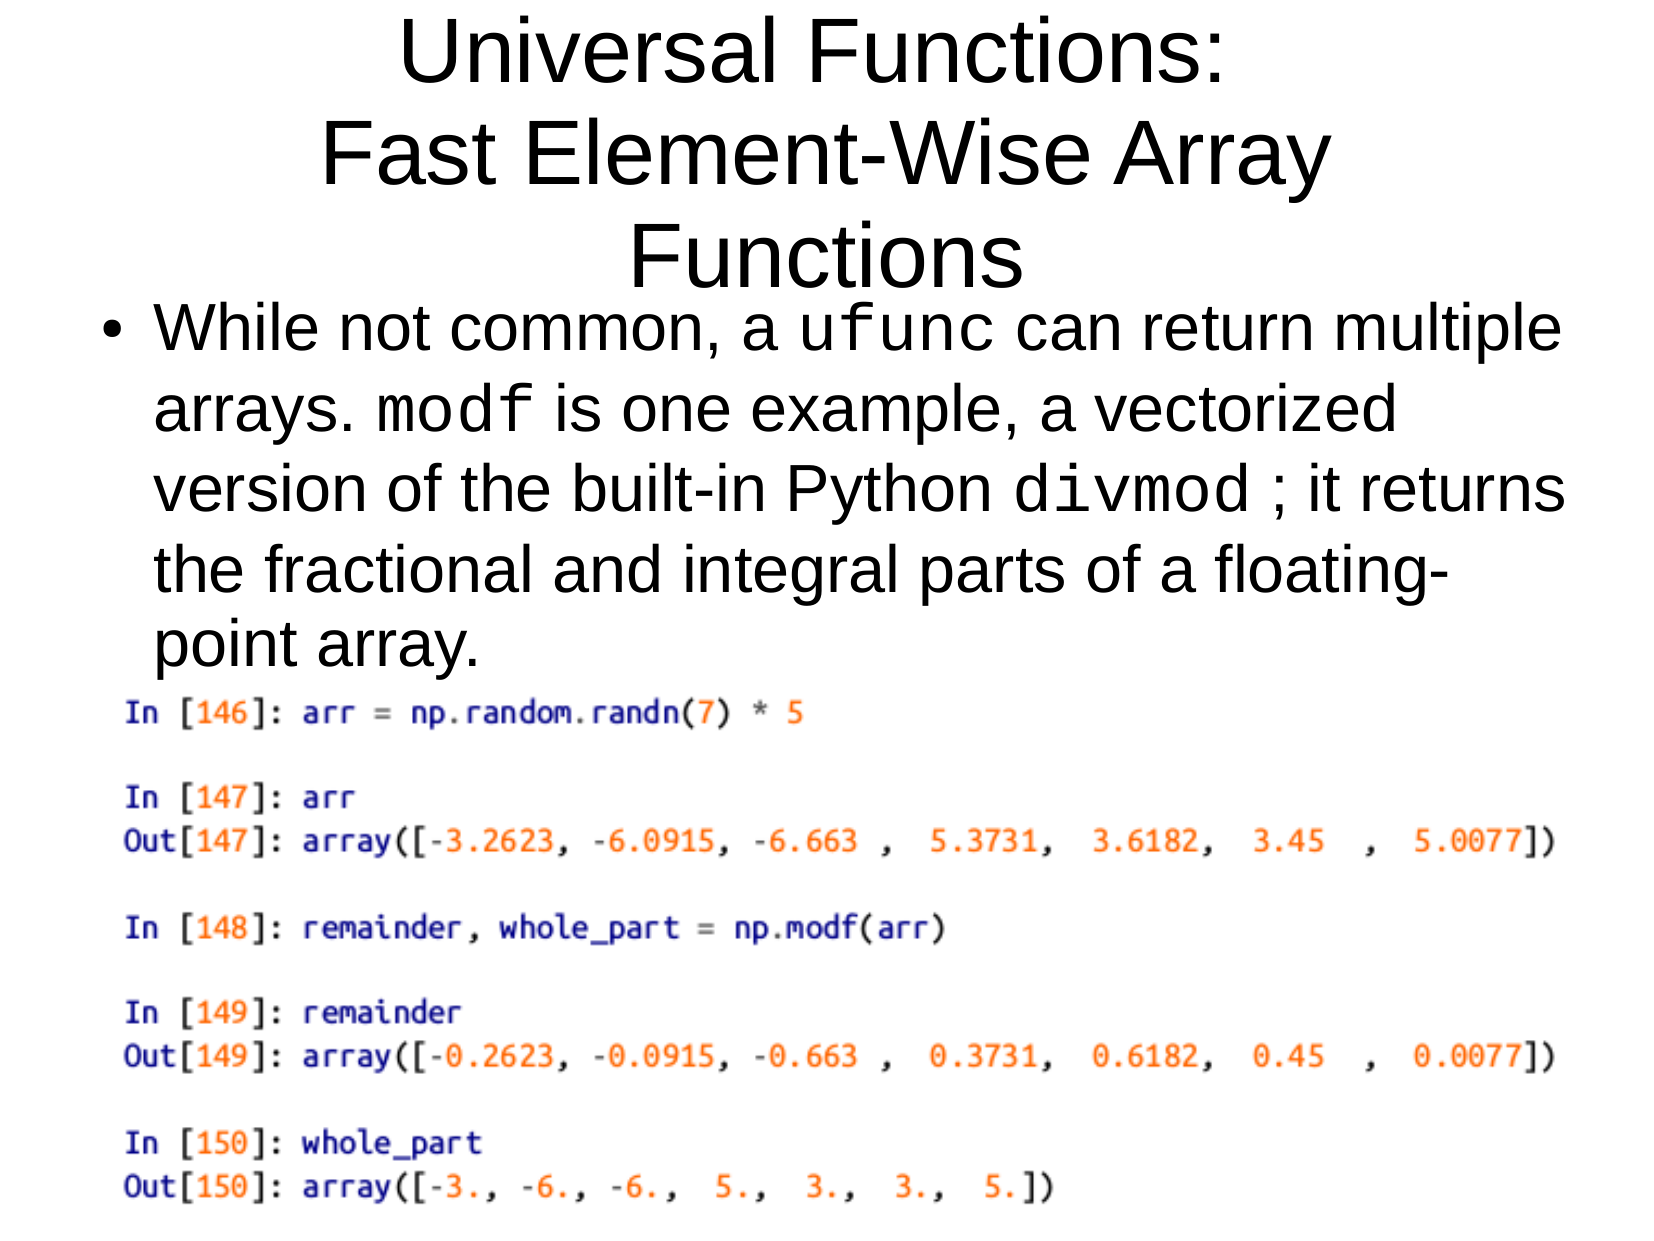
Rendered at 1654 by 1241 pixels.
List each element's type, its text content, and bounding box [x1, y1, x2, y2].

picture [118, 689, 1568, 1226]
title Universal Functions: Fast Element-Wise Array Functions [82, 0, 1571, 290]
list While not common, a ufunc can return multiple arrays. modf is one example, a vectorized version of the built-in Python divmod ; it returns the fractional and integral parts of a floating-point array. [82, 290, 1571, 1010]
